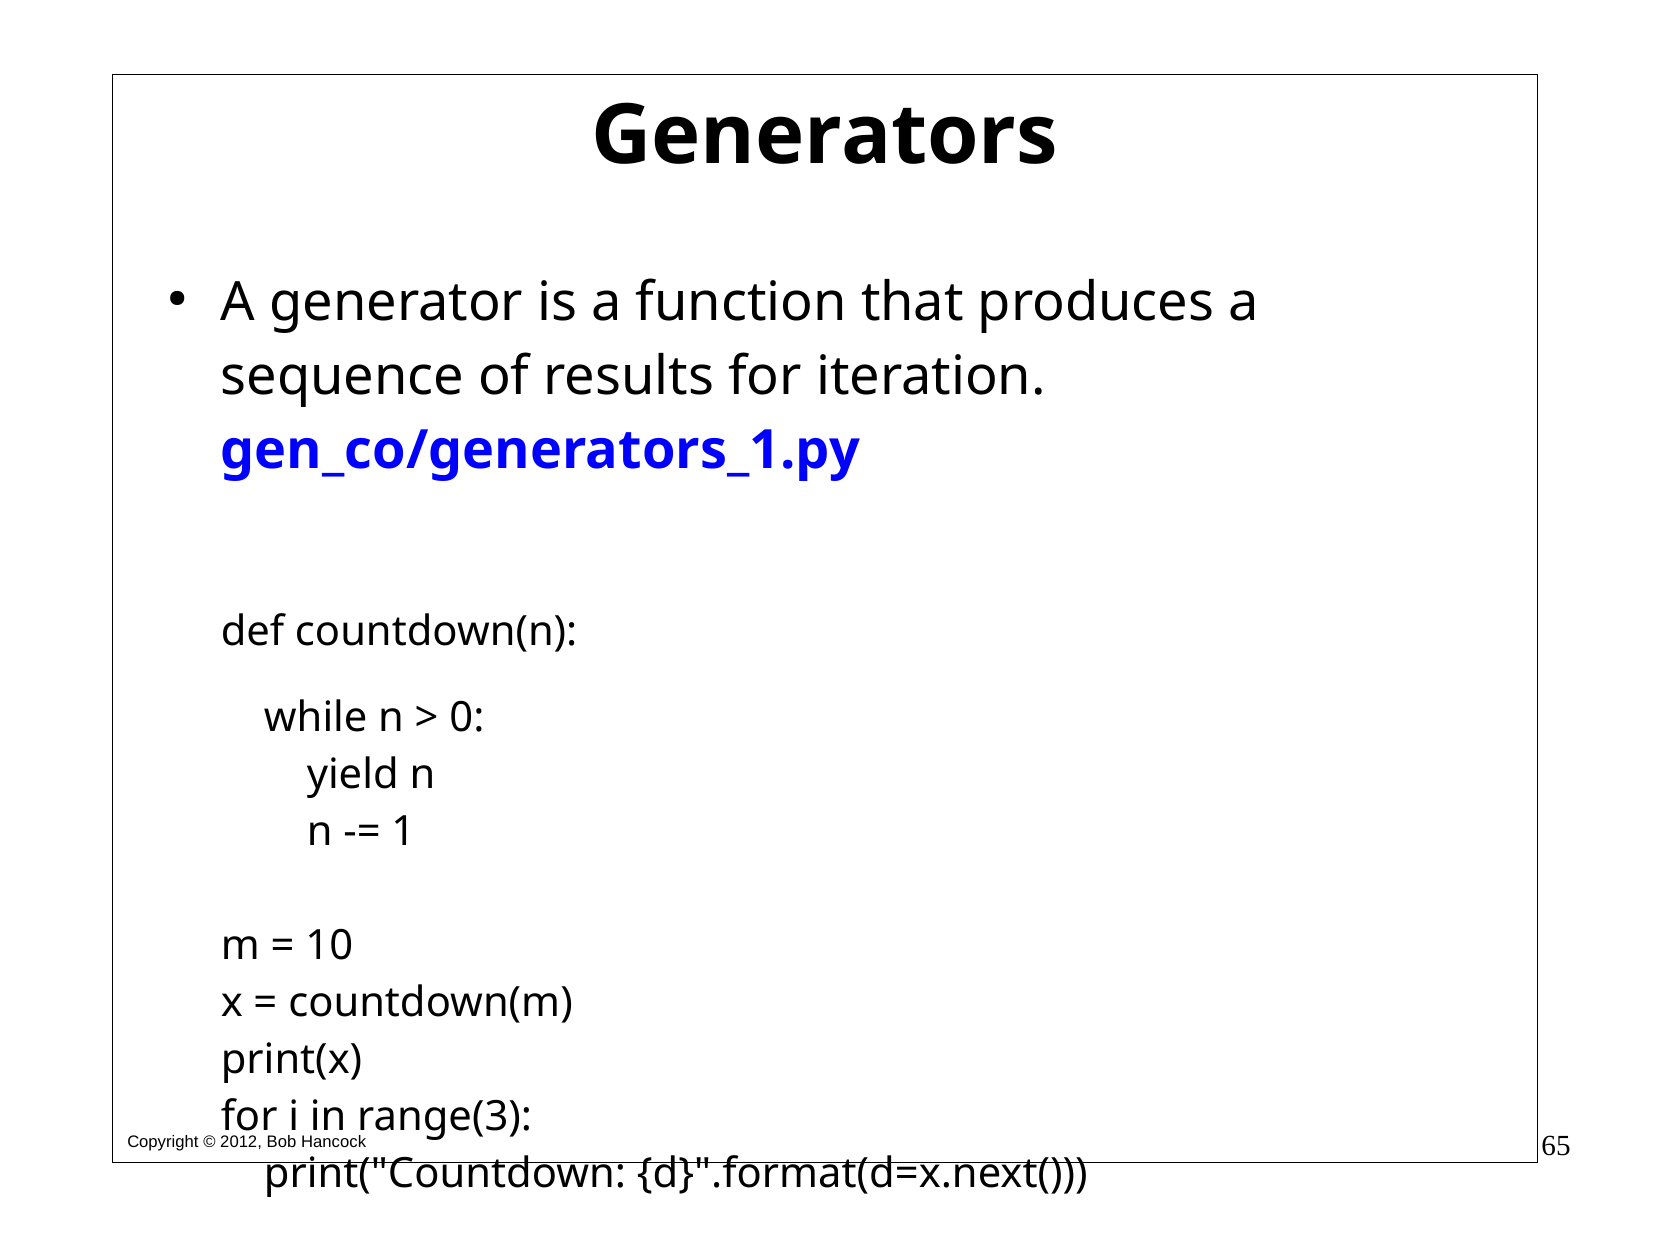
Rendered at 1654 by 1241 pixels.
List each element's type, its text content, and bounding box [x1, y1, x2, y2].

title Generators [112, 75, 1538, 188]
text_box Copyright © 2012, Bob Hancock [112, 1125, 382, 1159]
list A generator is a function that produces a sequence of results for iteration. gen_co/generators_1.py def countdown(n): while n > 0: yield n n -= 1 m = 10 x = countdown(m) print(x) for i in range(3): print("Countdown: {d}".format(d=x.next())) [150, 262, 1501, 1126]
